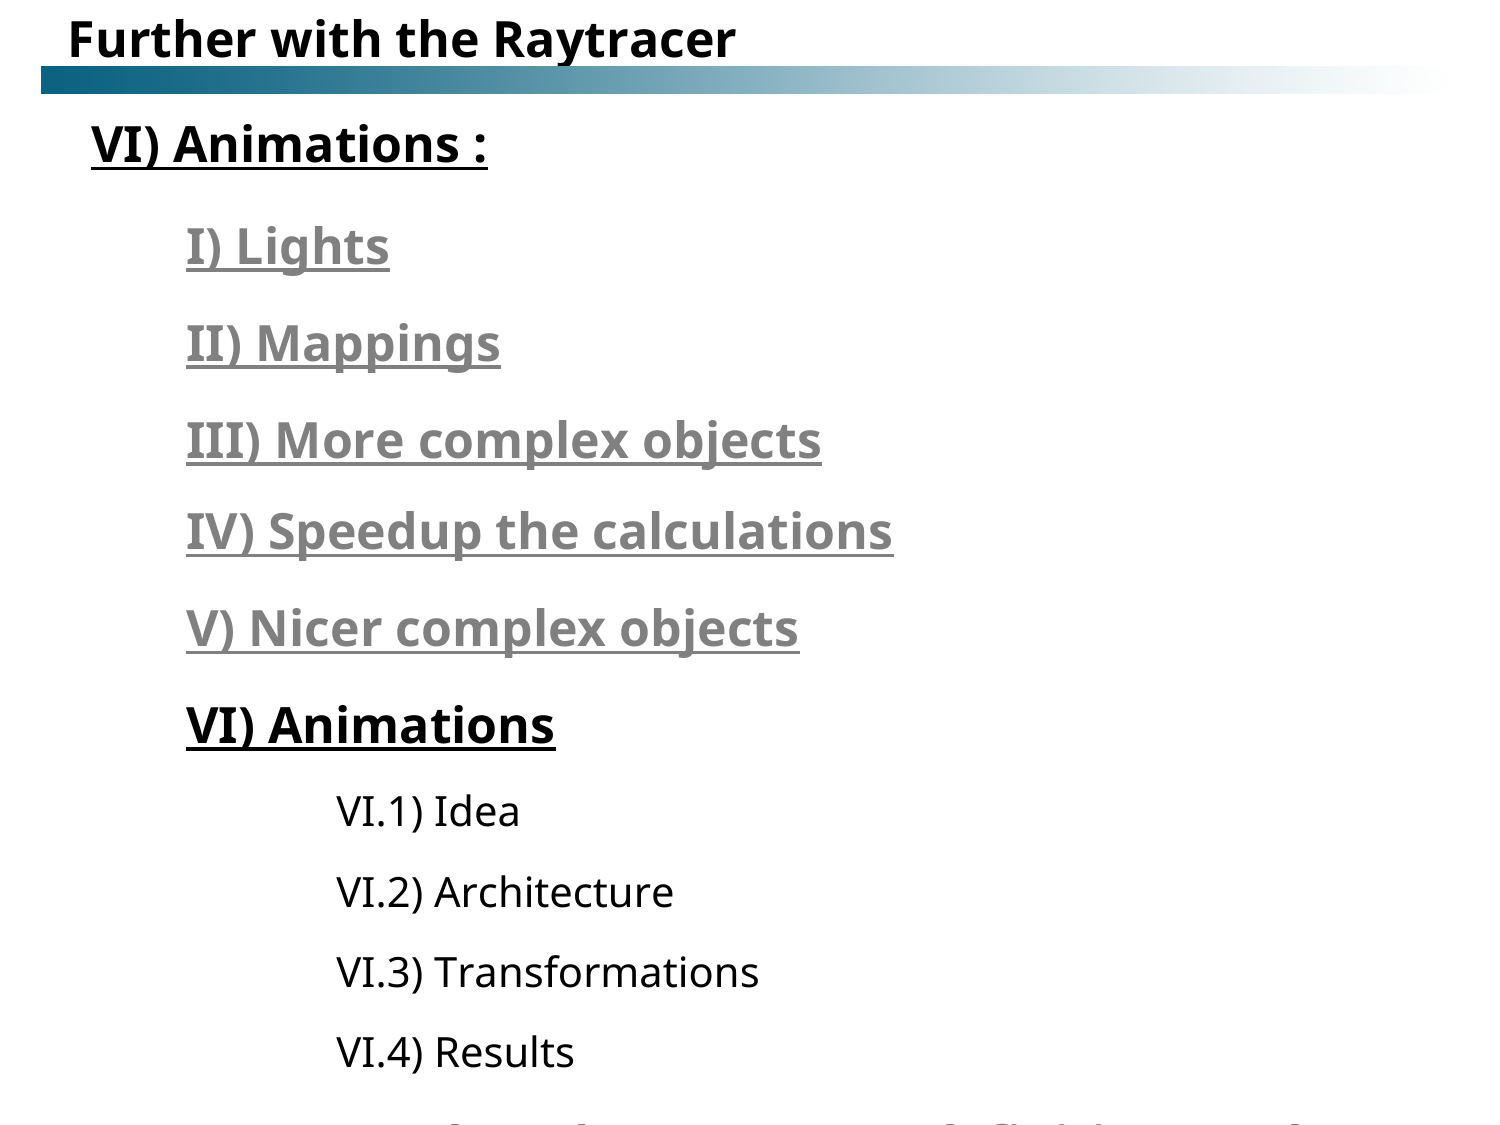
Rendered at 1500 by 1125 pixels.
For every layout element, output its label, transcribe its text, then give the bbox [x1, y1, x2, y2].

text_box VI) Animations : [76, 101, 857, 186]
title Further with the Raytracer [53, 1, 859, 66]
picture [41, 66, 1471, 94]
text_box I) Lights II) Mappings III) More complex objects IV) Speedup the calculations V) Nicer complex objects VI) Animations VI.1) Idea VI.2) Architecture VI.3) Transformations VI.4) Results VII) A word on the GUI, scene definitions and bugs [171, 203, 1433, 1125]
